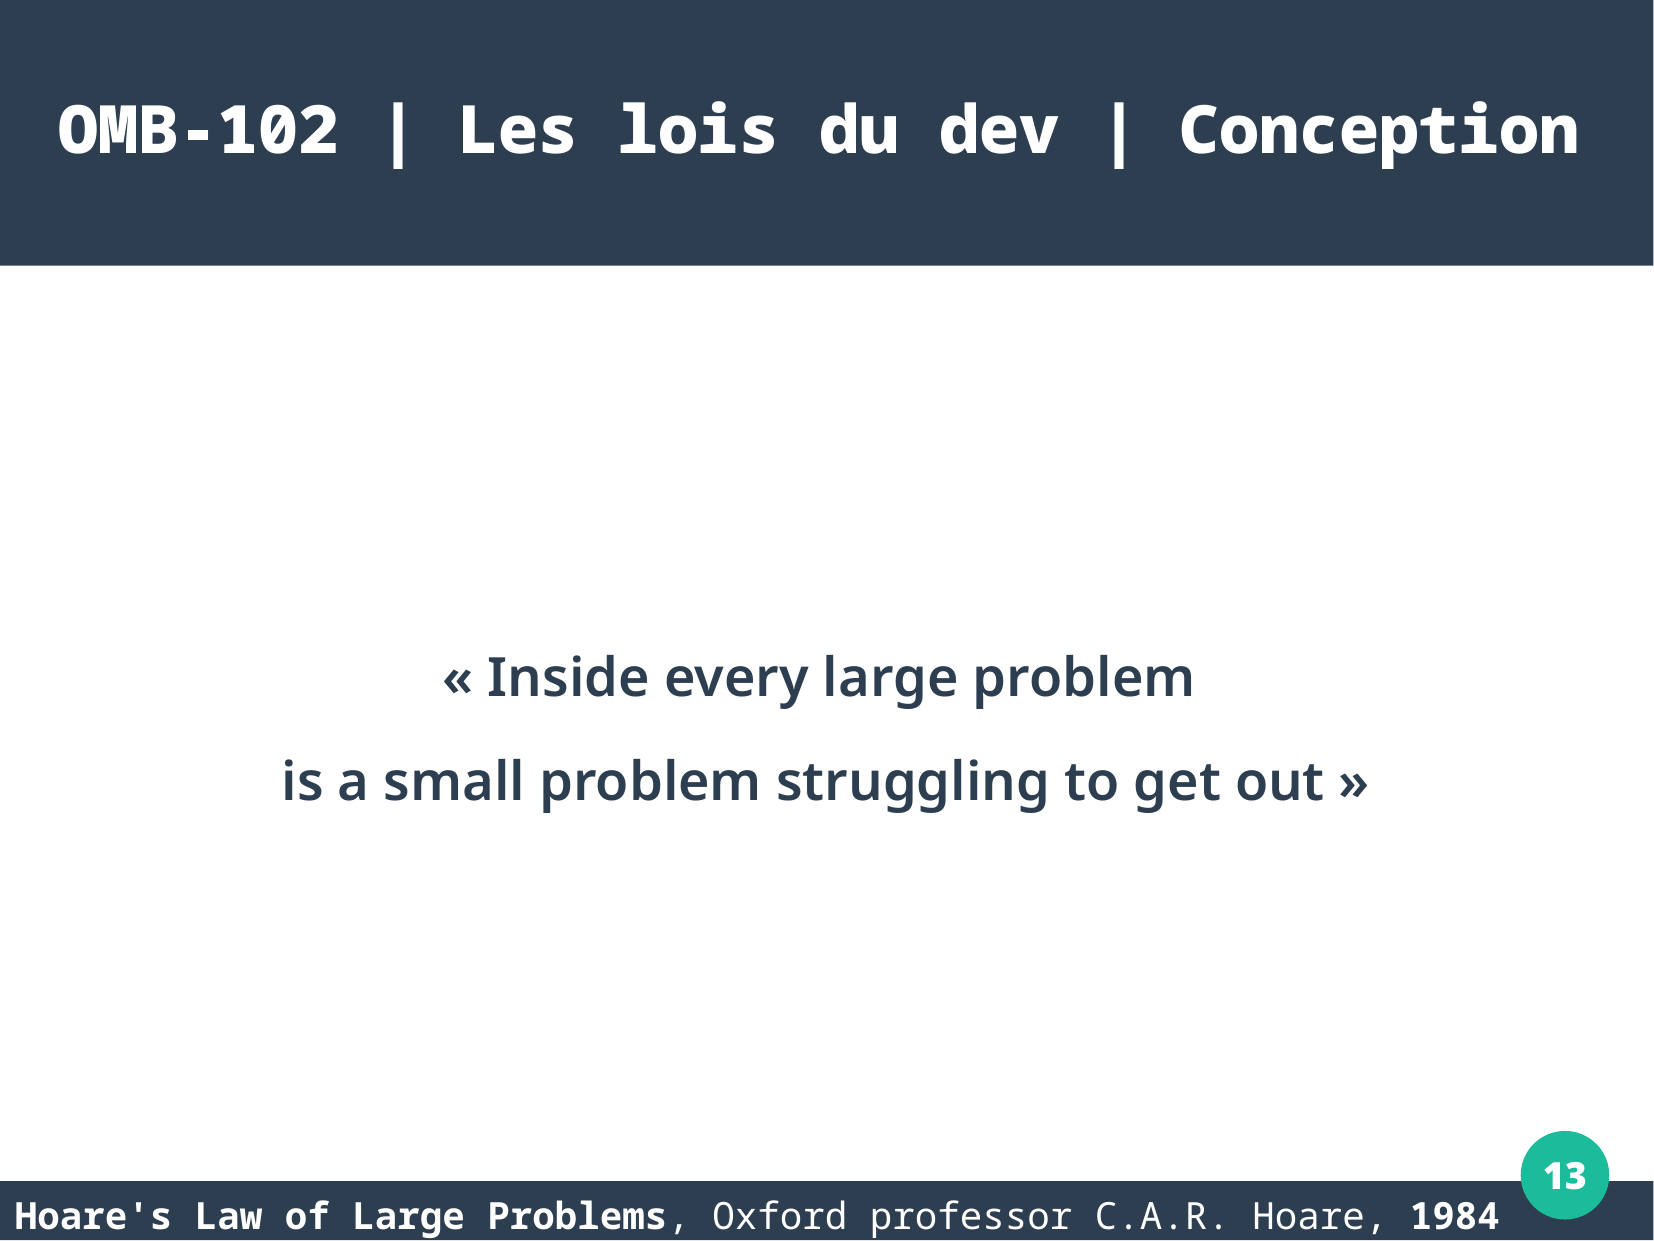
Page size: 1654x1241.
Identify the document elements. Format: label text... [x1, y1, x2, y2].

text_box Hoare's Law of Large Problems, Oxford professor C.A.R. Hoare, 1984 [0, 1181, 1654, 1241]
list « Inside every large problem is a small problem struggling to get out » [0, 270, 1654, 1181]
title OMB-102 | Les lois du dev | Conception [59, 49, 1595, 207]
